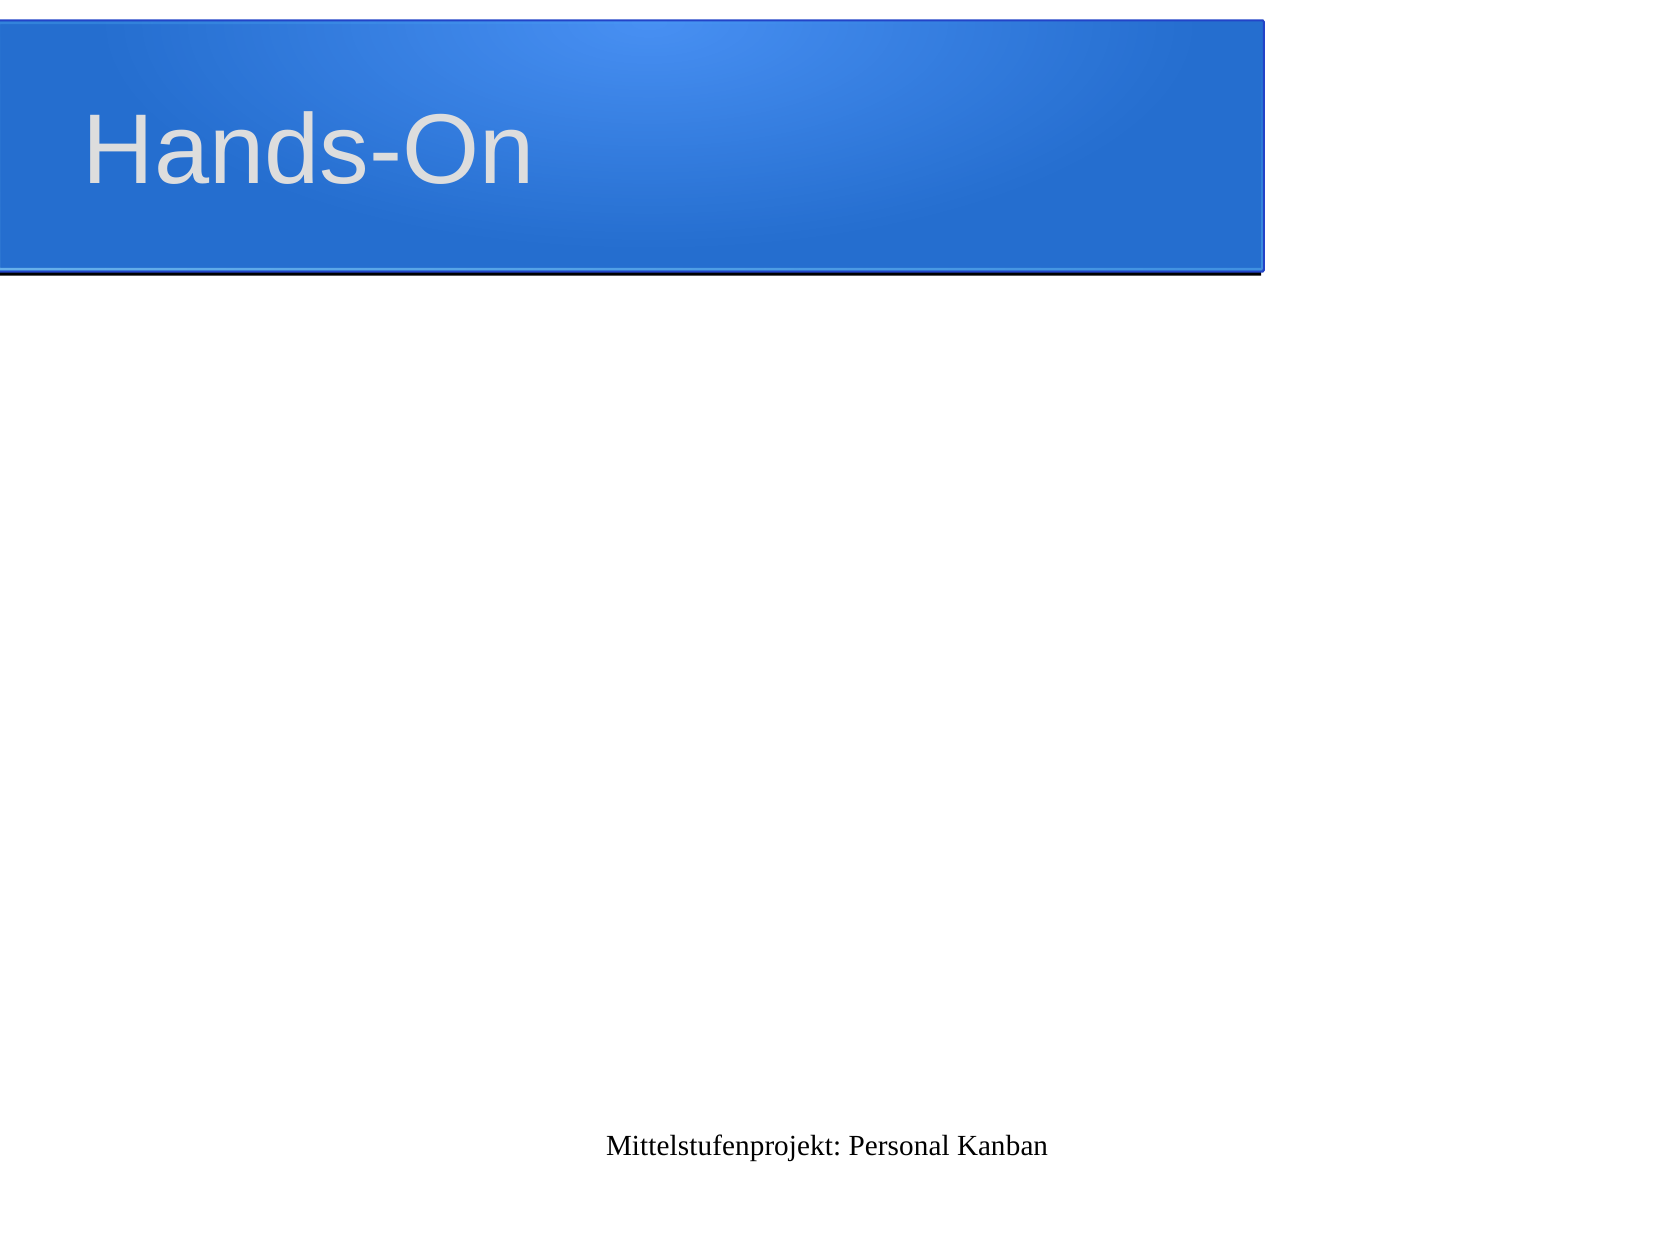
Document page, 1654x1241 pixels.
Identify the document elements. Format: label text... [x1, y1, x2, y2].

title Hands-On [82, 47, 1235, 252]
